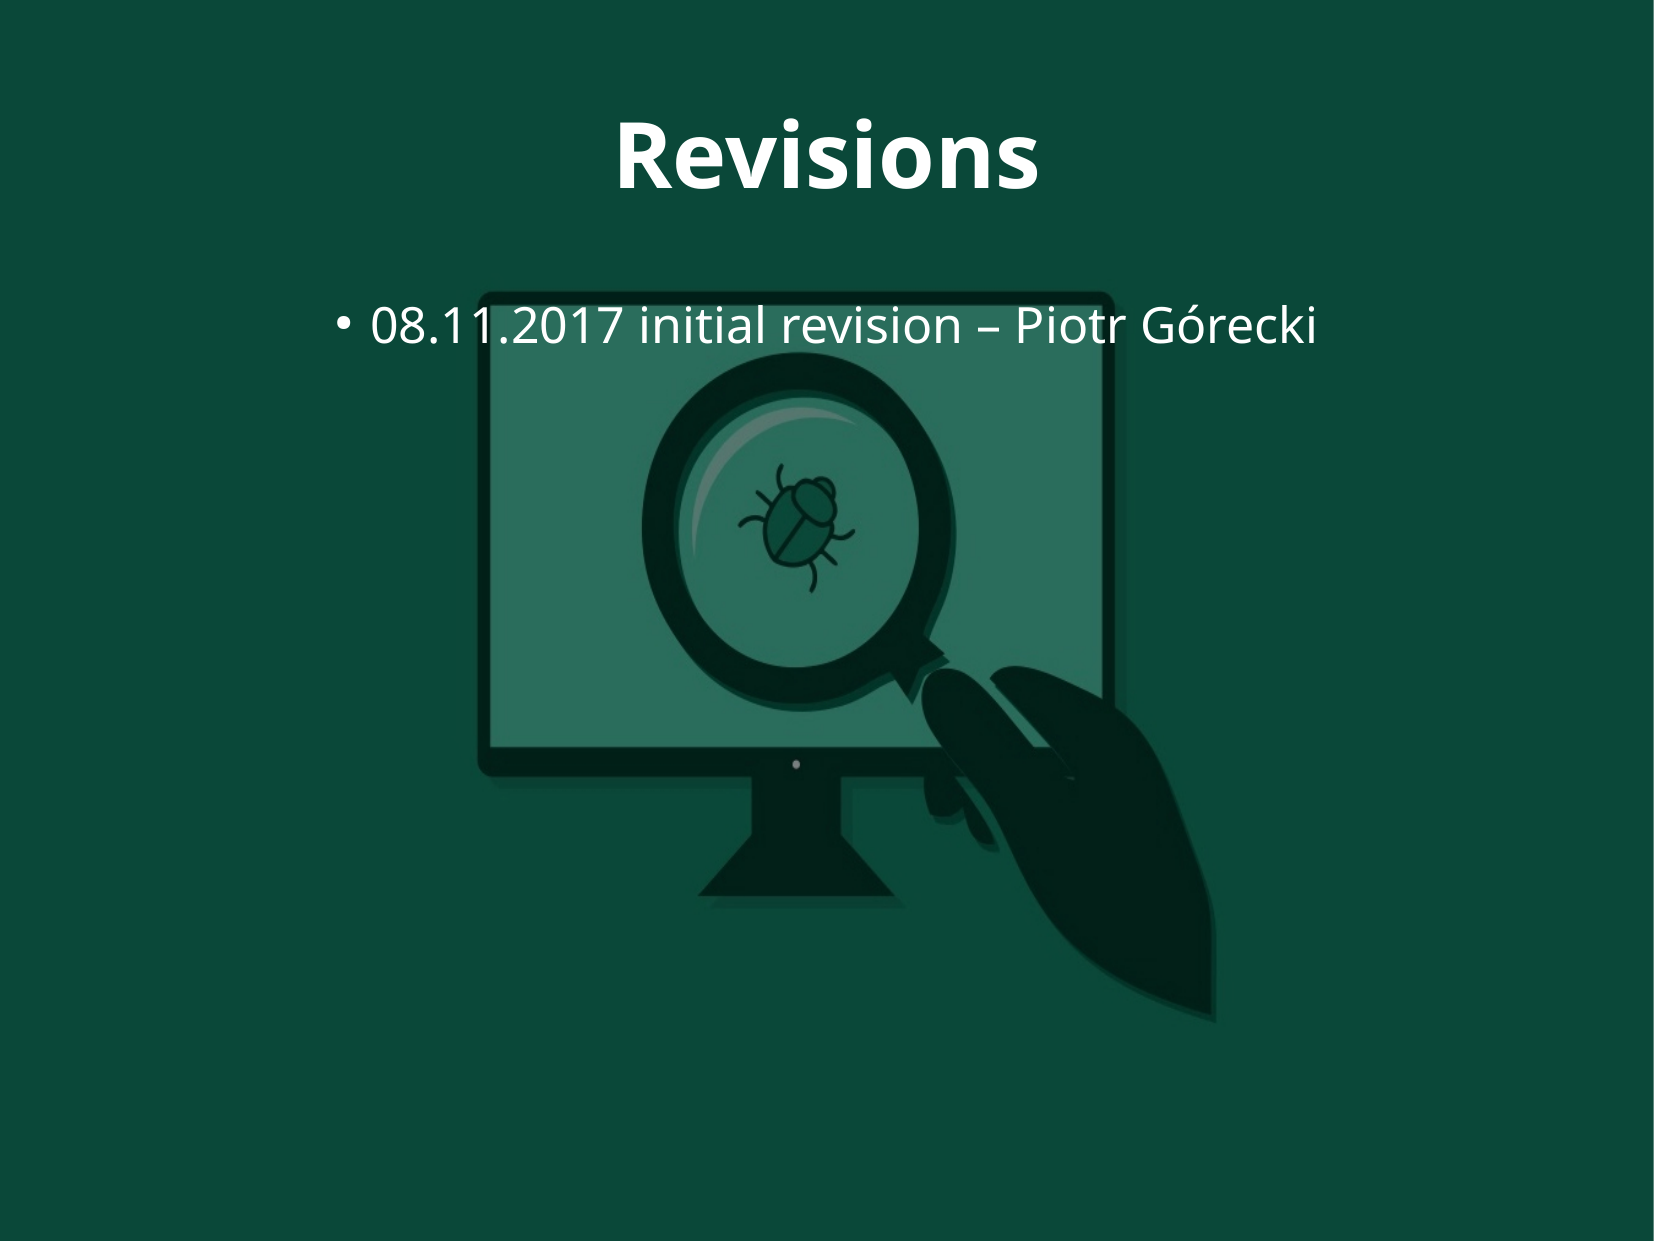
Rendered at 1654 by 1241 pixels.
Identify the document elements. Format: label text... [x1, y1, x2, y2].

title Revisions [82, 49, 1571, 257]
picture [0, 0, 1654, 1241]
subtitle 08.11.2017 initial revision – Piotr Górecki [82, 290, 1571, 1010]
